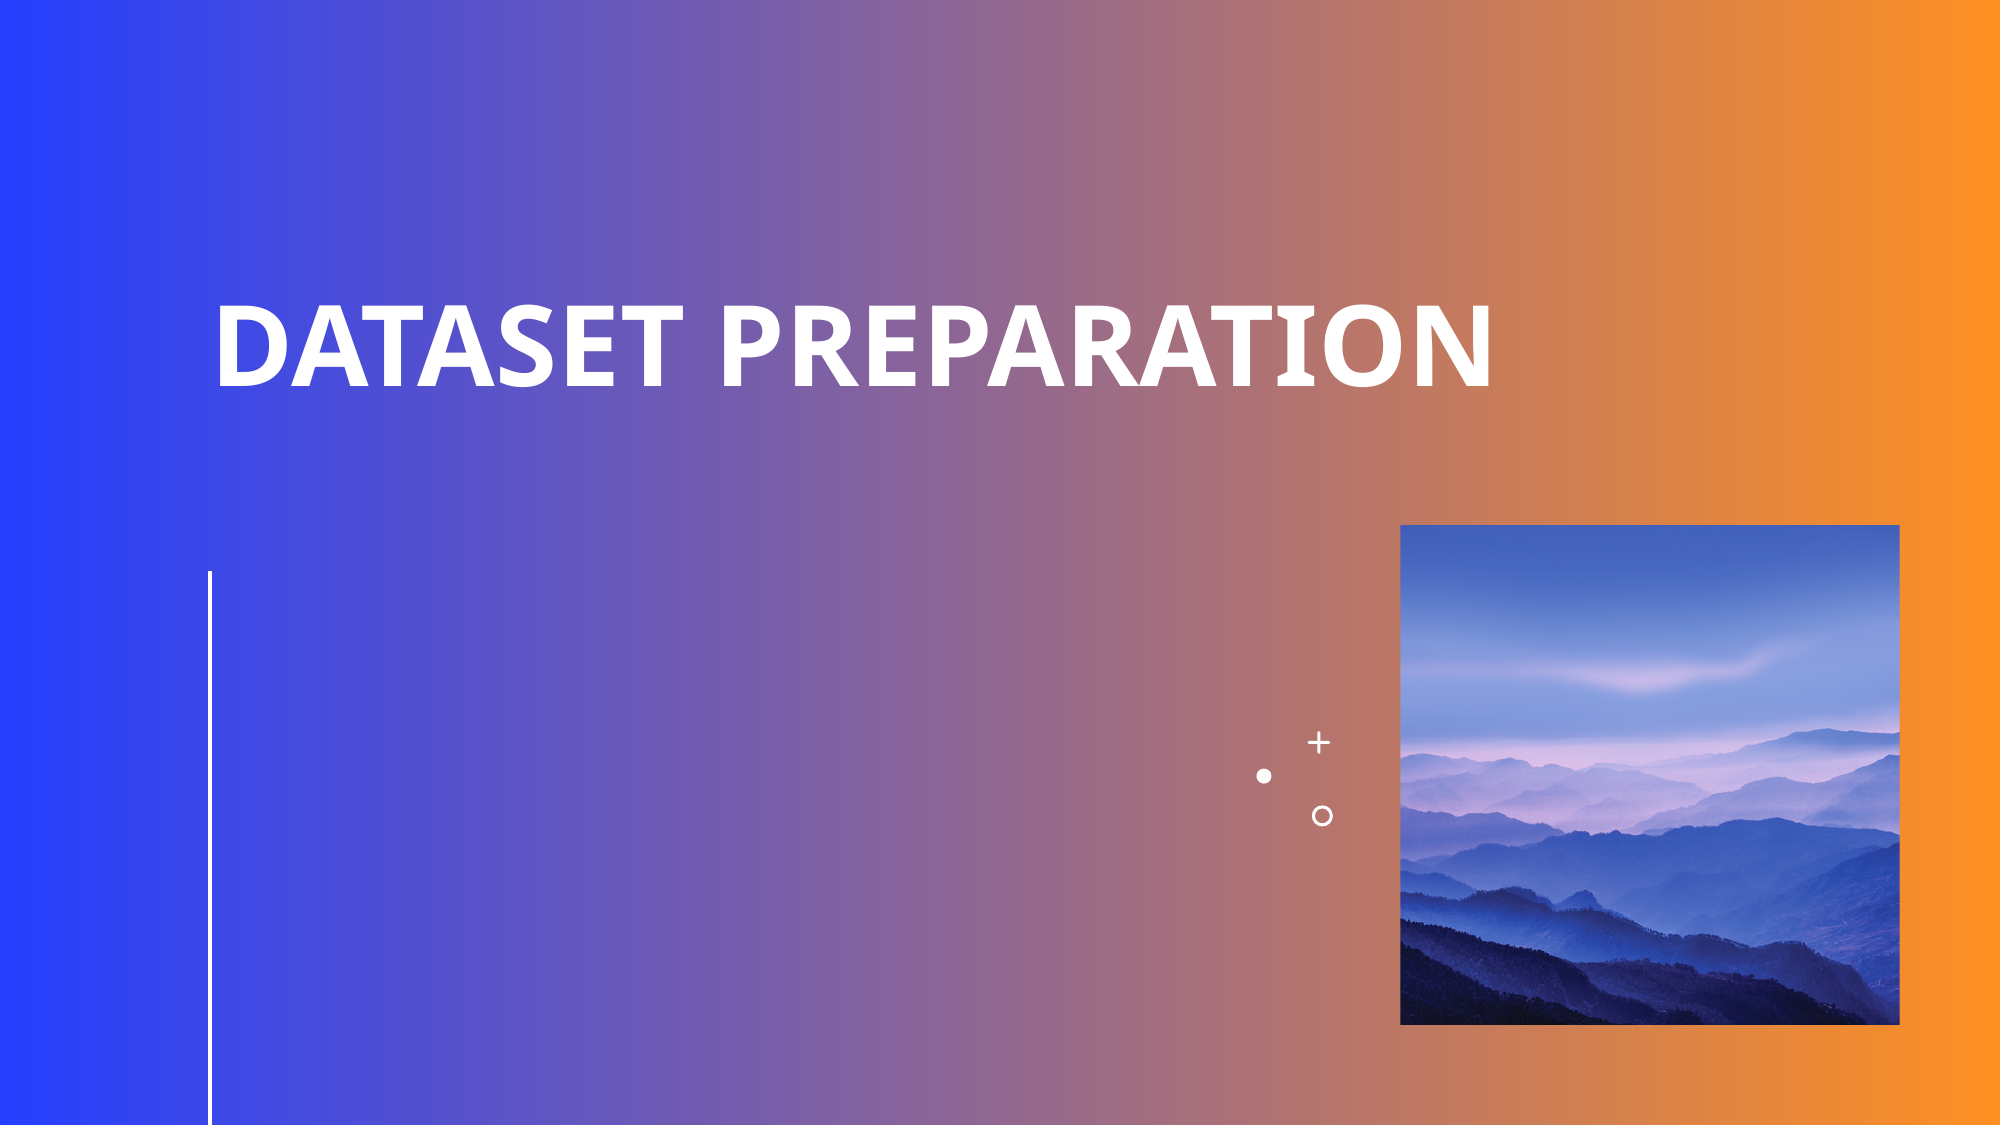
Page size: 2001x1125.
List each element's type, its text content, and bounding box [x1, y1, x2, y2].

picture [1400, 525, 1900, 1026]
title Dataset preparation [210, 104, 1900, 409]
